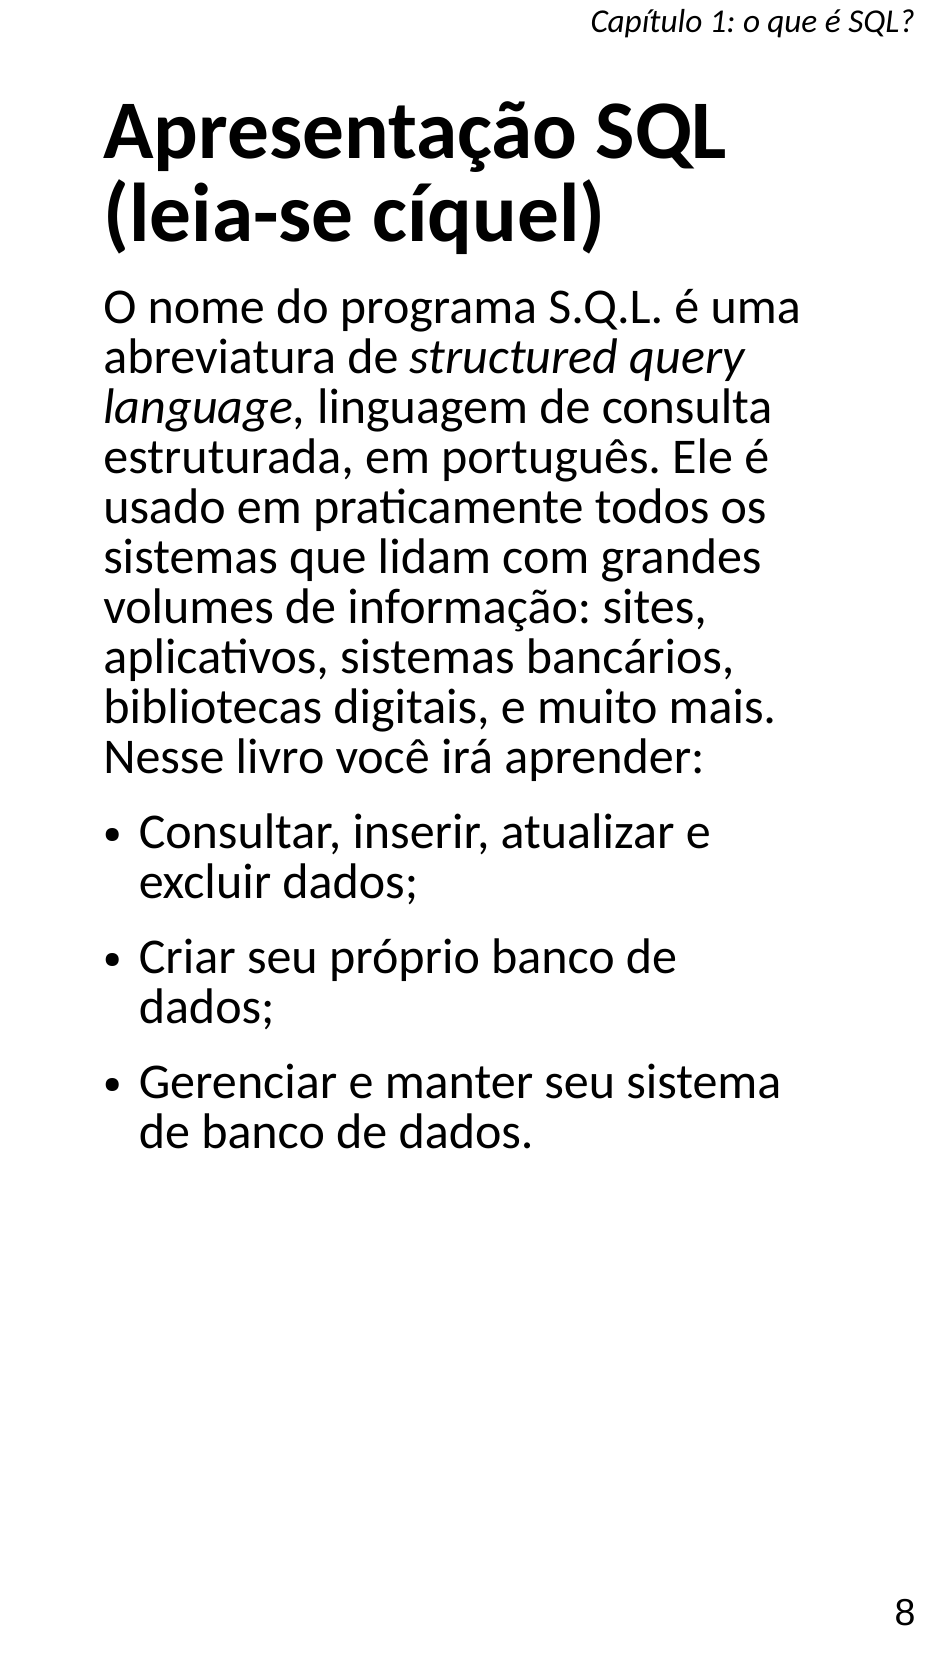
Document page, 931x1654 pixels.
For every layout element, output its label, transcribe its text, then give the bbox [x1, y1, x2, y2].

text_box O nome do programa S.Q.L. é uma abreviatura de structured query language, linguagem de consulta estruturada, em português. Ele é usado em praticamente todos os sistemas que lidam com grandes volumes de informação: sites, aplicativos, sistemas bancários, bibliotecas digitais, e muito mais. Nesse livro você irá aprender: Consultar, inserir, atualizar e excluir dados; Criar seu próprio banco de dados; Gerenciar e manter seu sistema de banco de dados. [88, 278, 827, 1536]
text_box Capítulo 1: o que é SQL? [0, 0, 931, 60]
text_box Apresentação SQL (leia-se cíquel) [88, 88, 798, 278]
text_box <número> [729, 1583, 931, 1654]
